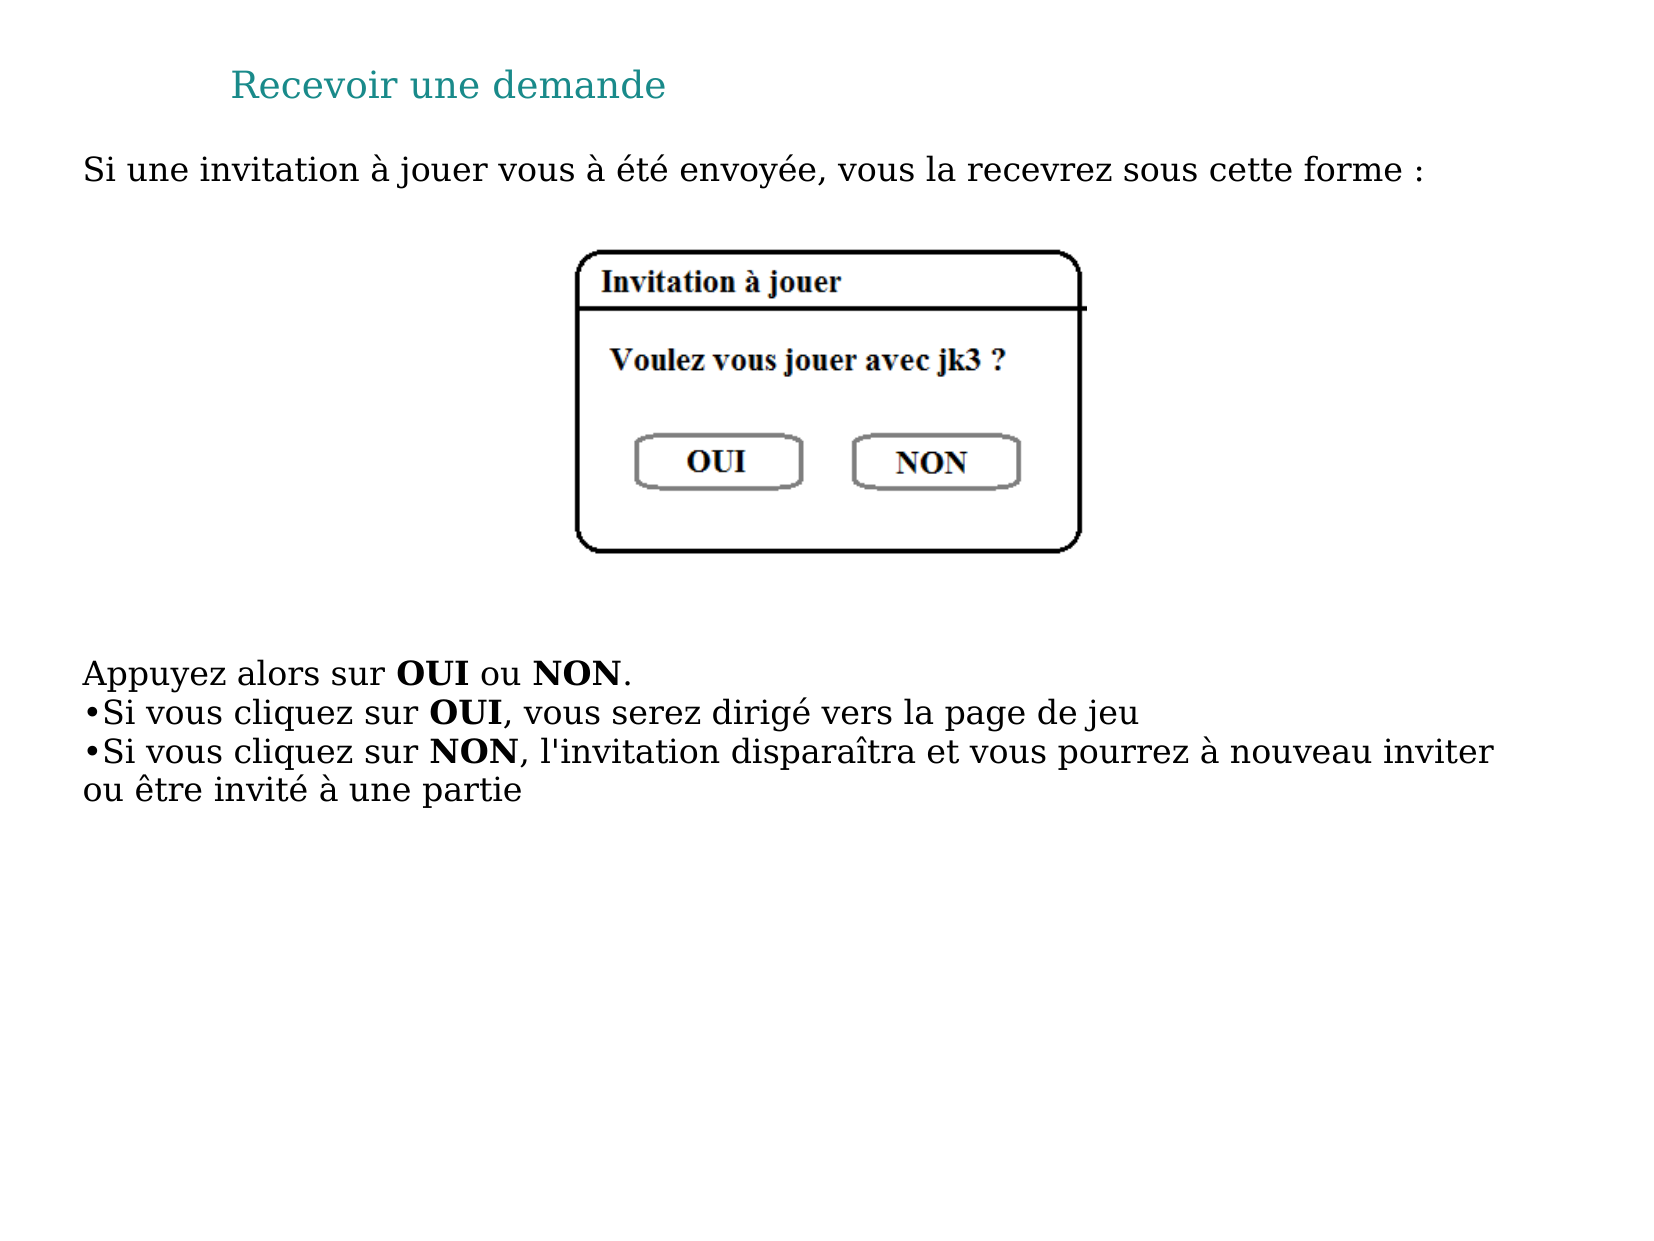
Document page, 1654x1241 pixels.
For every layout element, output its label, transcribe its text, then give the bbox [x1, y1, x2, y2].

text_box Appuyez alors sur OUI ou NON. •Si vous cliquez sur OUI, vous serez dirigé vers la page de jeu •Si vous cliquez sur NON, l'invitation disparaîtra et vous pourrez à nouveau inviter ou être invité à une partie [70, 649, 1536, 814]
text_box Recevoir une demande Si une invitation à jouer vous à été envoyée, vous la recevrez sous cette forme : [70, 59, 1595, 194]
picture [569, 236, 1087, 560]
